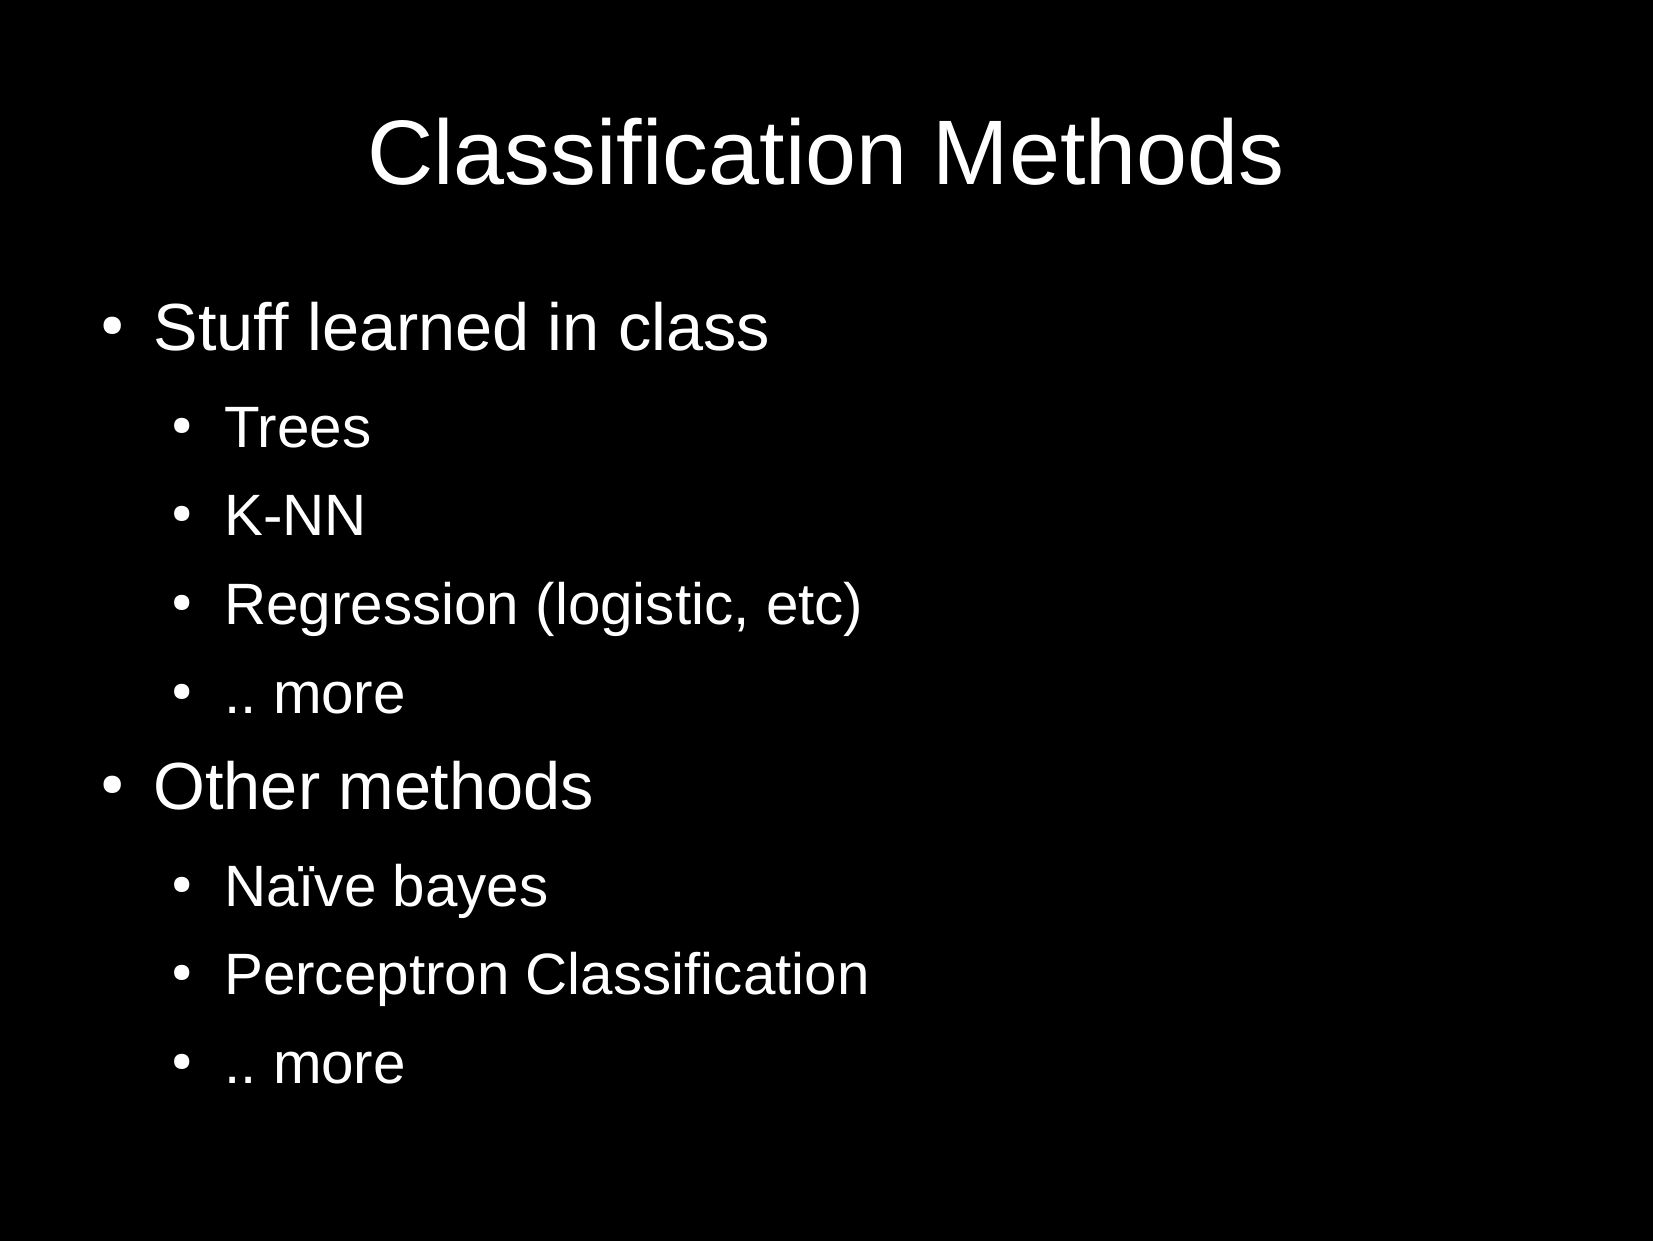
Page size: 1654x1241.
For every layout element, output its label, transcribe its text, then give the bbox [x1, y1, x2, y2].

title Classification Methods [82, 56, 1571, 250]
list Stuff learned in class Trees K-NN Regression (logistic, etc) .. more Other methods Naïve bayes Perceptron Classification .. more [82, 290, 1571, 1109]
